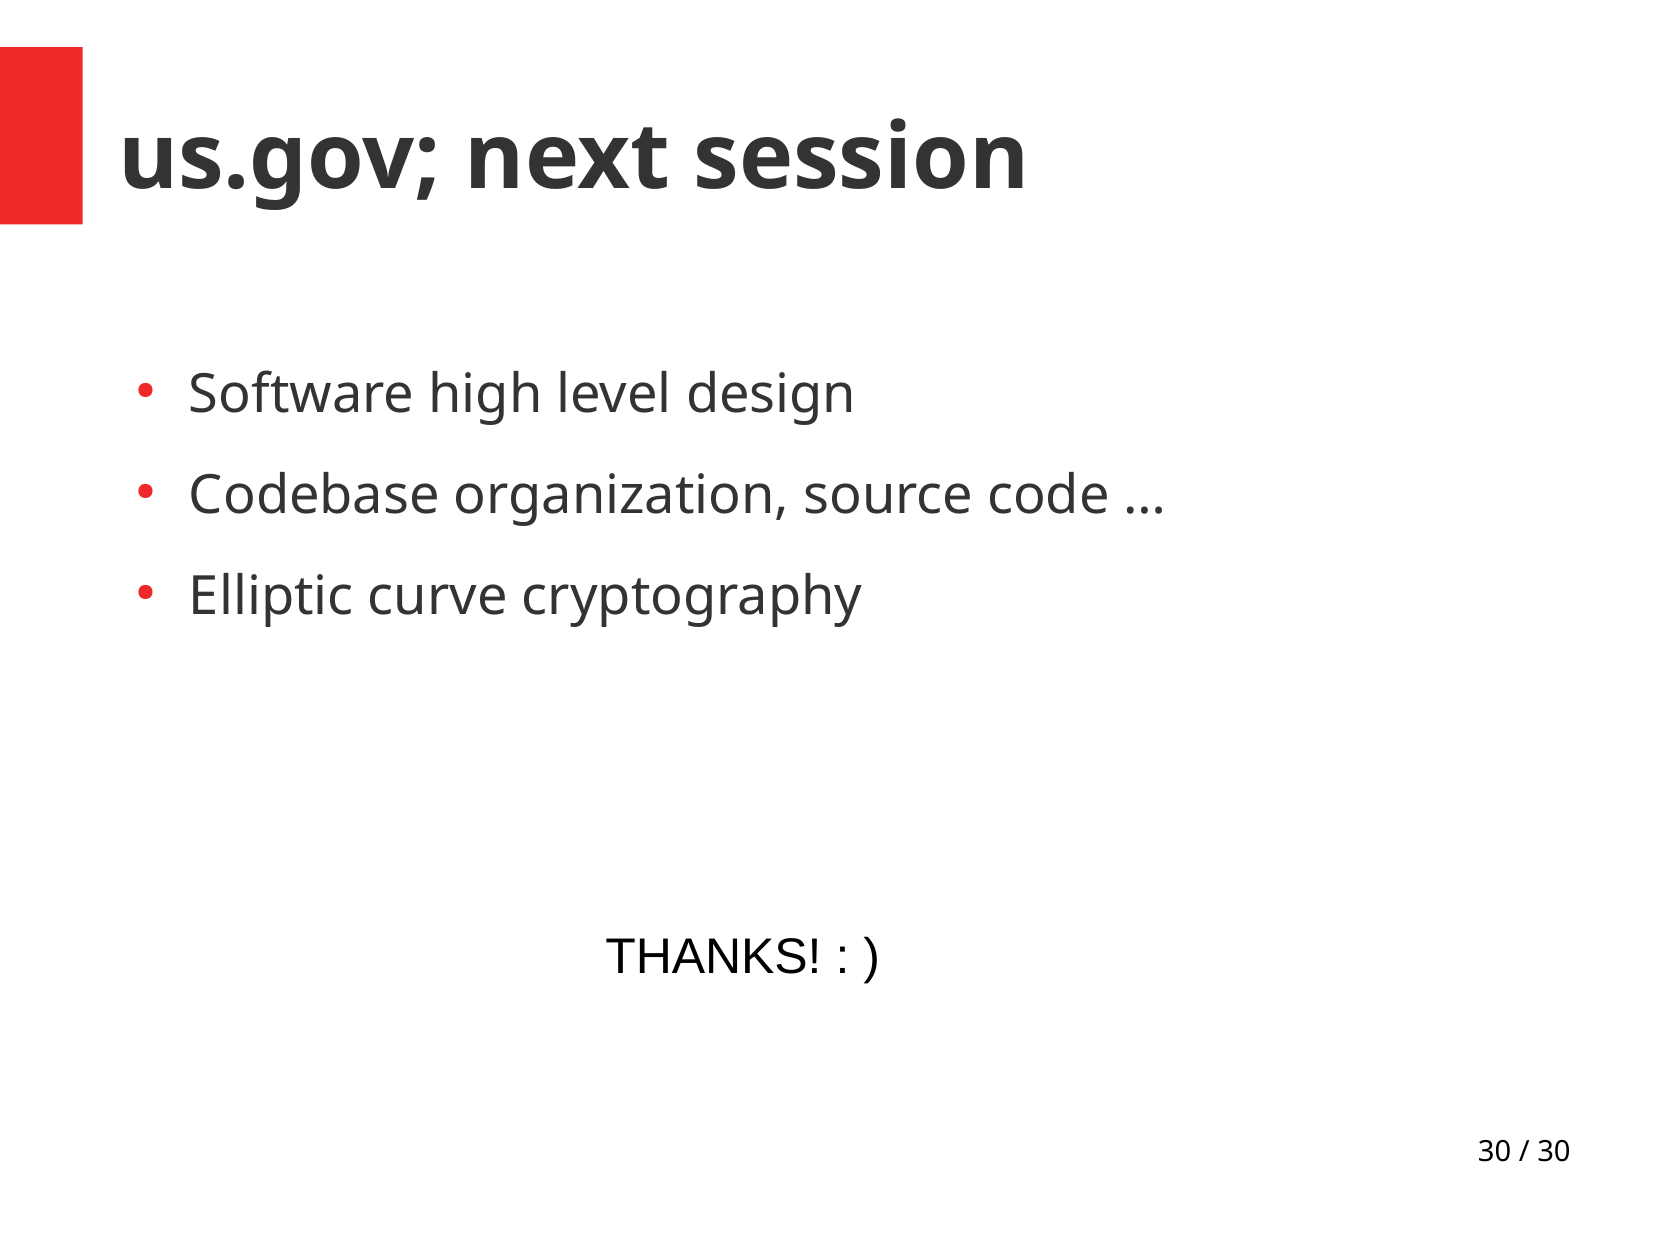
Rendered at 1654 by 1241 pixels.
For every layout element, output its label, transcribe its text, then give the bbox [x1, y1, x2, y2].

text_box THANKS! : ) [590, 921, 945, 1104]
list Software high level design Codebase organization, source code … Elliptic curve cryptography [118, 354, 1536, 1074]
title us.gov; next session [118, 49, 1571, 257]
